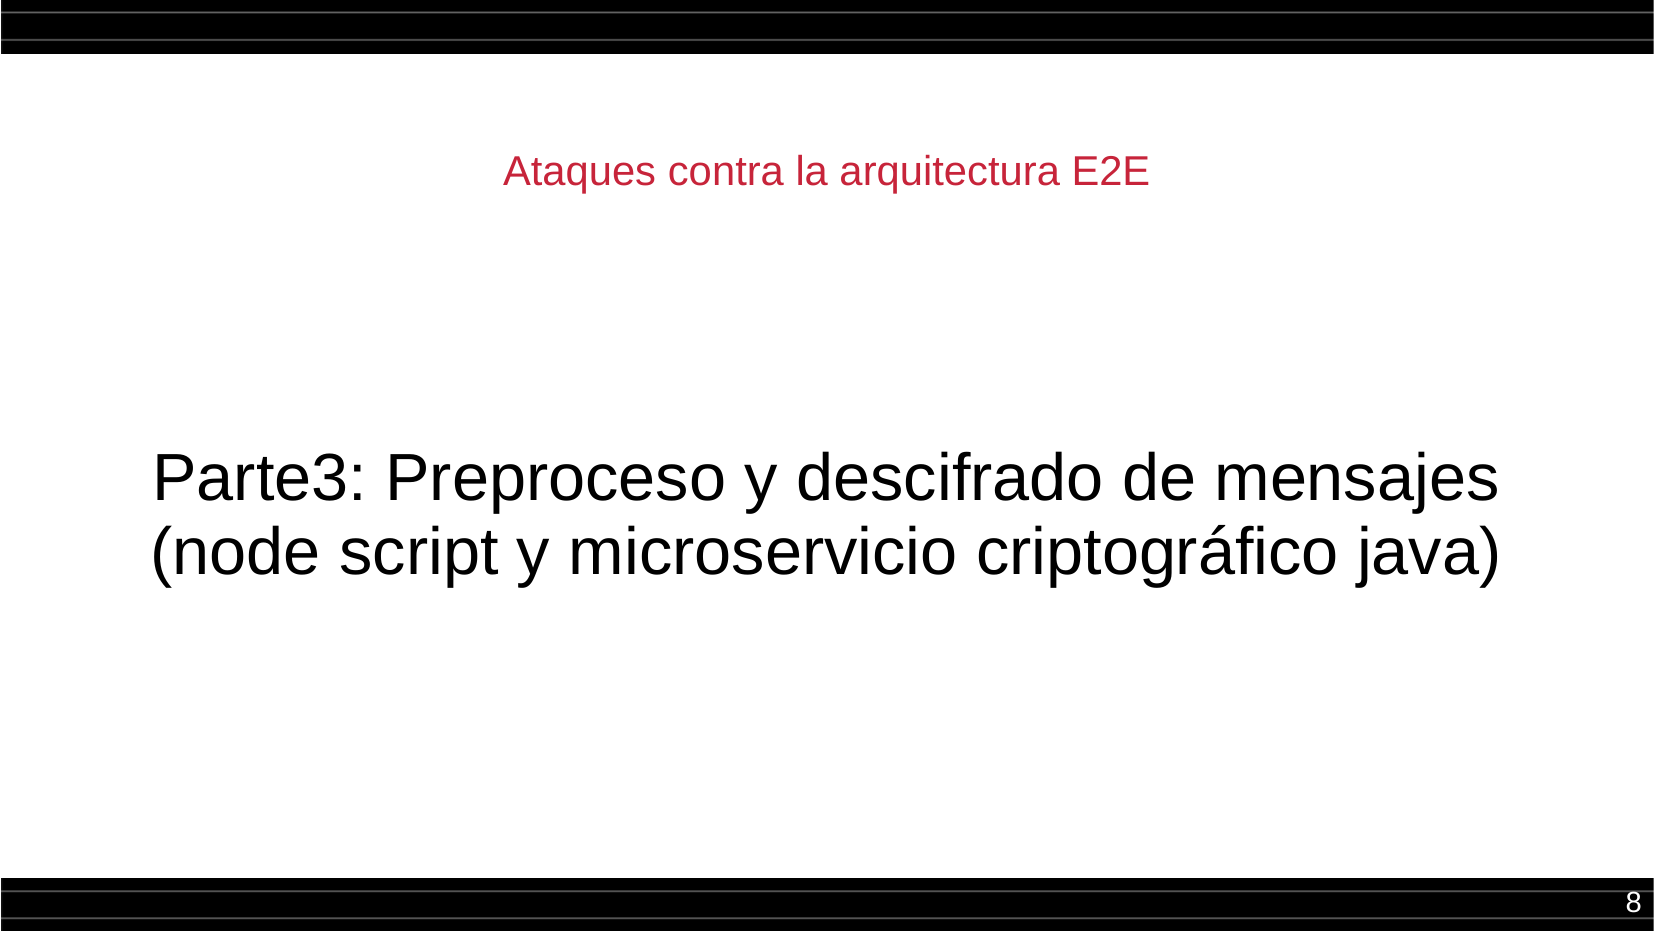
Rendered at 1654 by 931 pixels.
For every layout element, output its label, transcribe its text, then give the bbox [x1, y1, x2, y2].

picture [1, 878, 1654, 931]
title Ataques contra la arquitectura E2E [82, 92, 1571, 249]
subtitle Parte3: Preproceso y descifrado de mensajes (node script y microservicio criptográfico java) [82, 271, 1571, 758]
picture [1, 0, 1654, 54]
